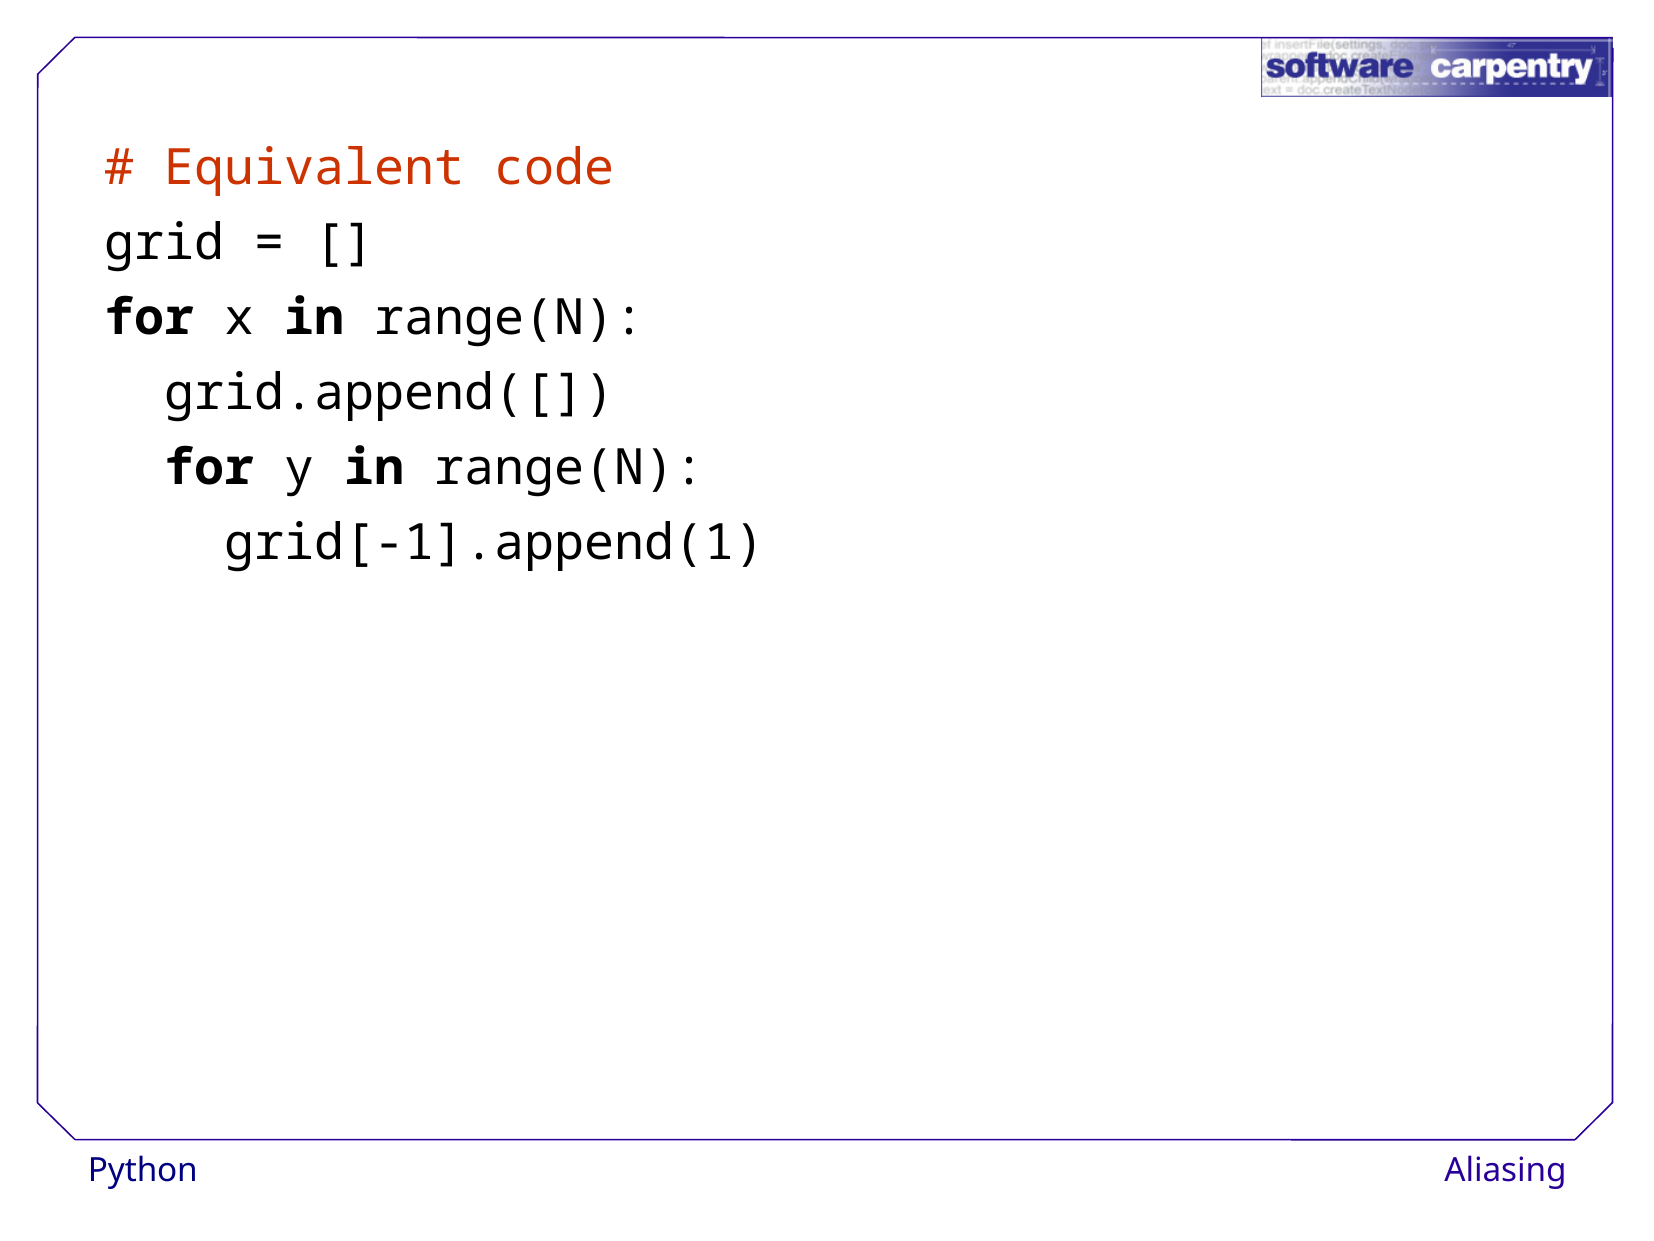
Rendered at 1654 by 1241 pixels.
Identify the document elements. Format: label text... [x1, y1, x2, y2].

text_box # Equivalent code grid = [] for x in range(N): grid.append([]) for y in range(N): grid[-1].append(1) [89, 112, 1508, 1055]
picture [1261, 39, 1613, 97]
